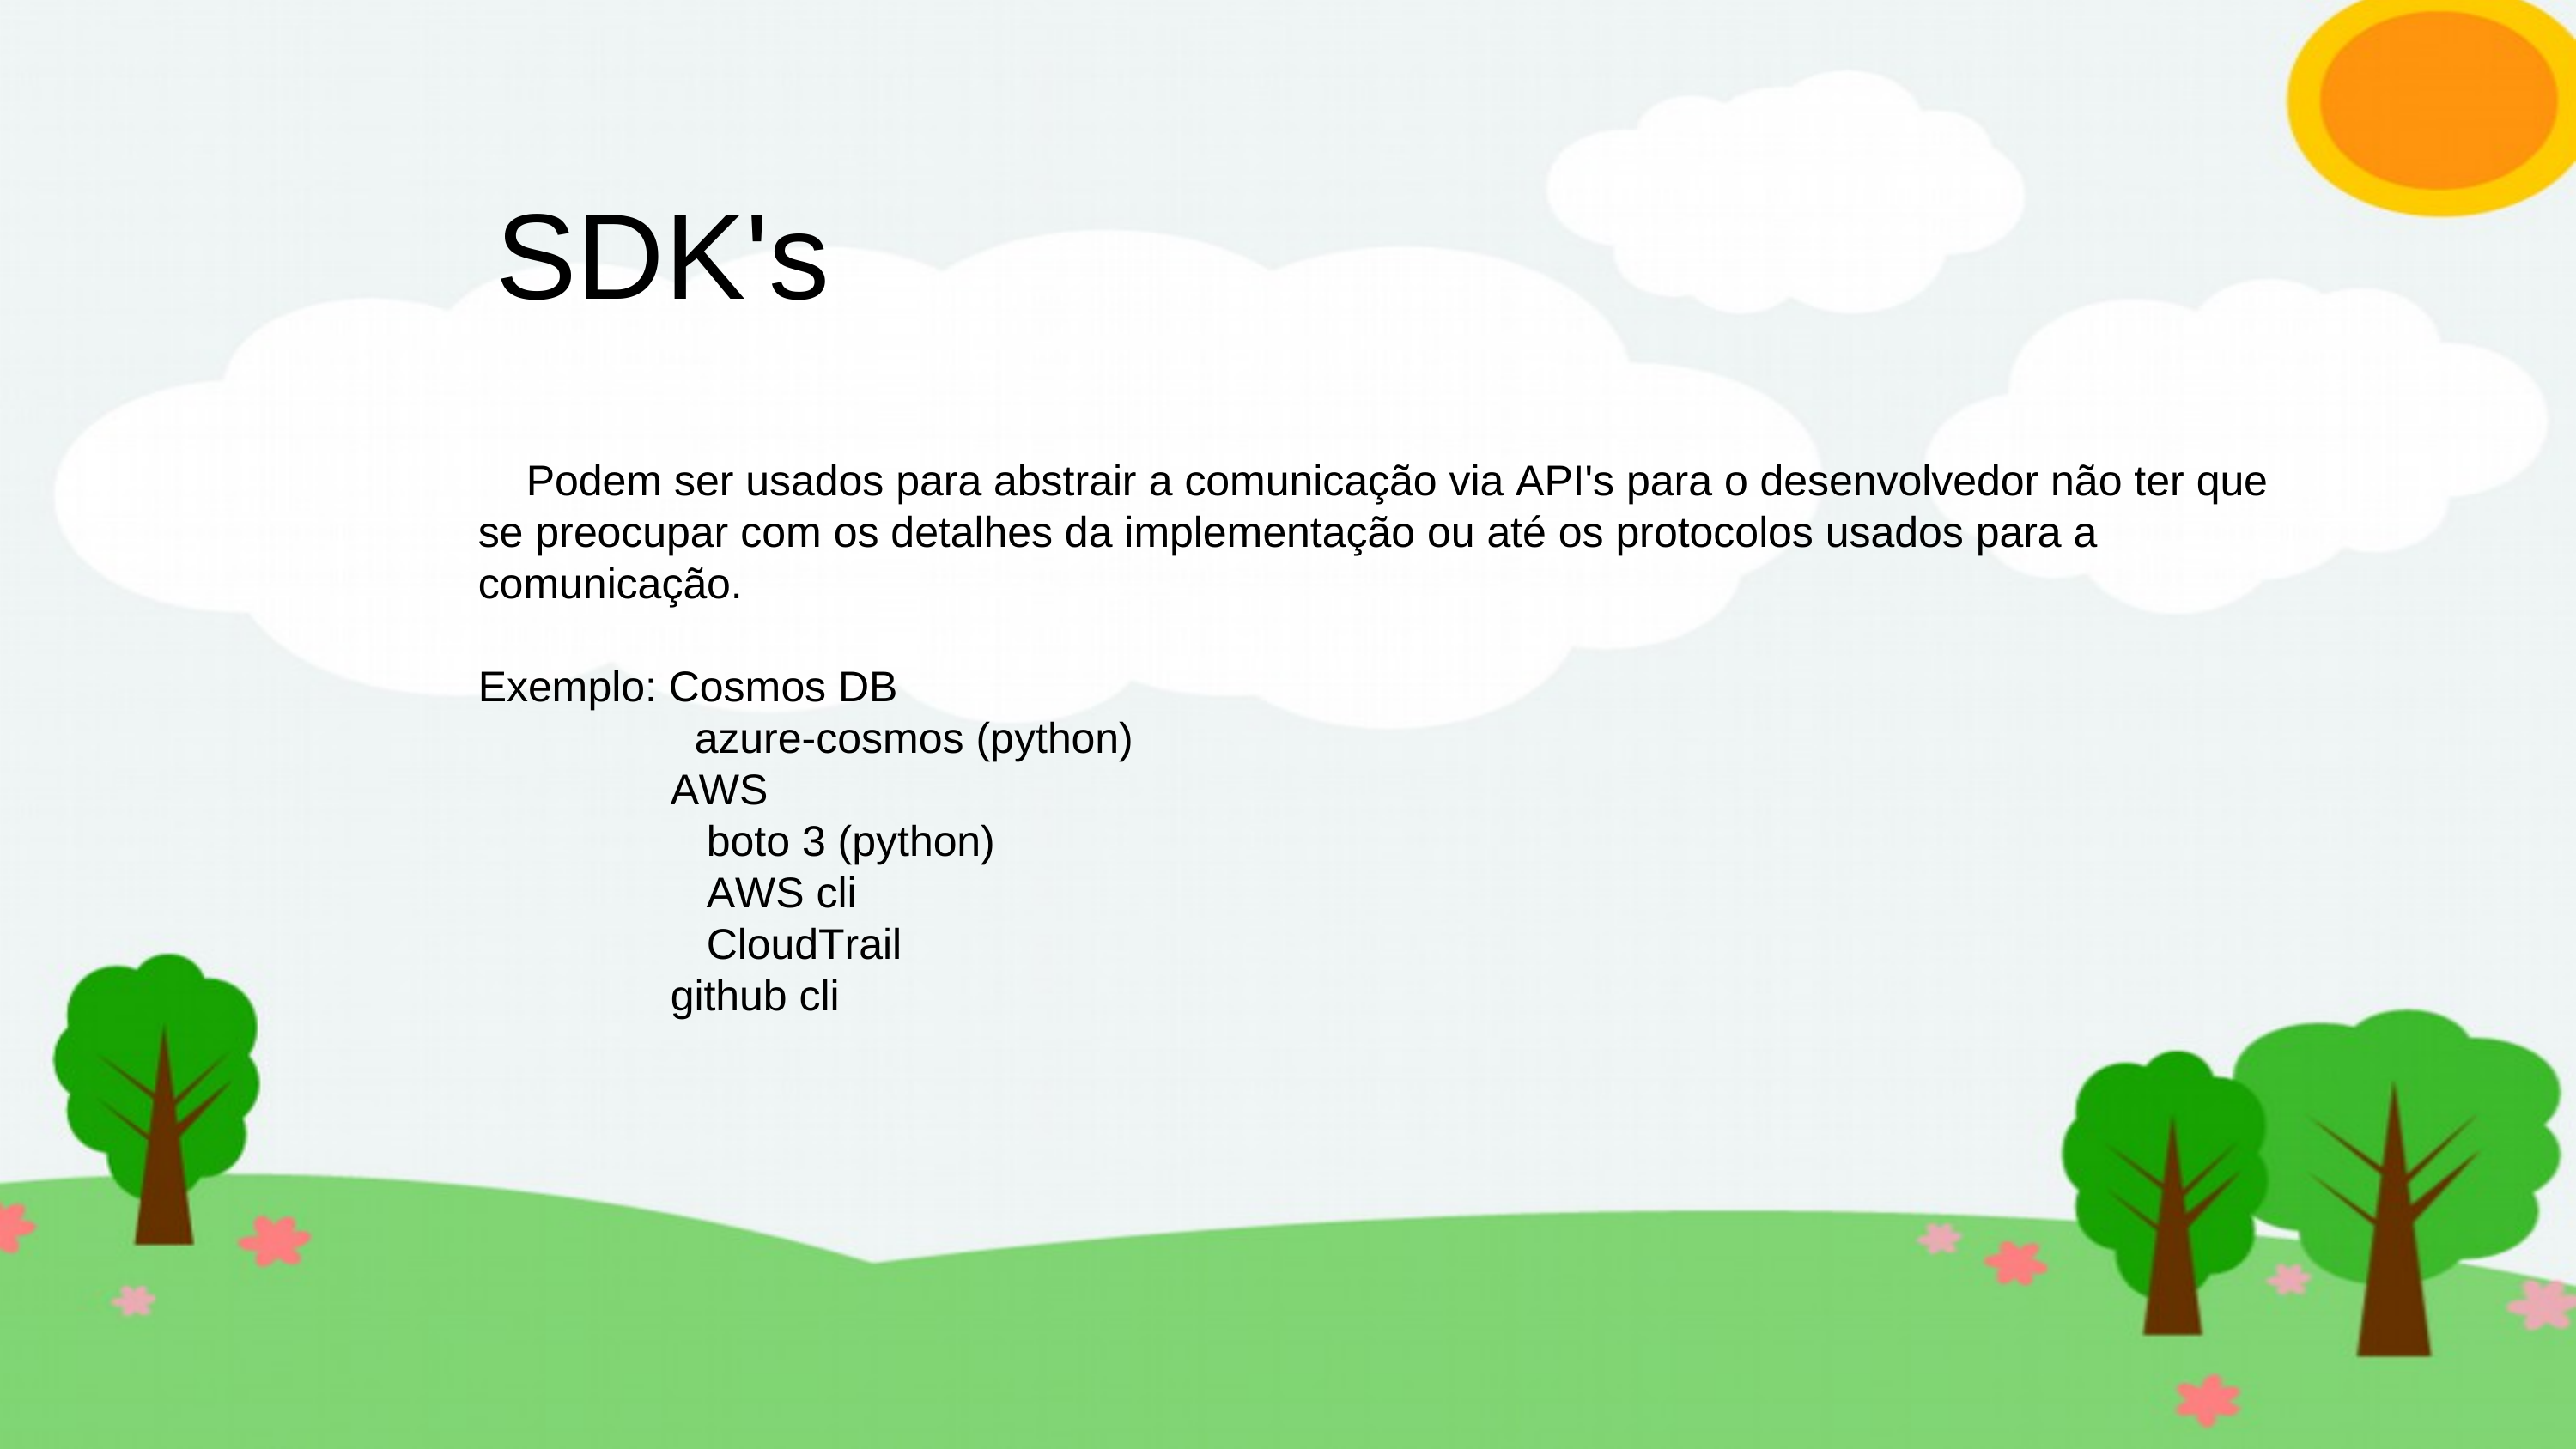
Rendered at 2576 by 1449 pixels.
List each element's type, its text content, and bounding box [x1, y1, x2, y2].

picture [0, 0, 2576, 1449]
text_box SDK's [495, 148, 1584, 325]
text_box Podem ser usados para abstrair a comunicação via API's para o desenvolvedor não ter que se preocupar com os detalhes da implementação ou até os protocolos usados para a comunicação. Exemplo: Cosmos DB azure-cosmos (python) AWS boto 3 (python) AWS cli CloudTrail github cli [465, 446, 2310, 1083]
